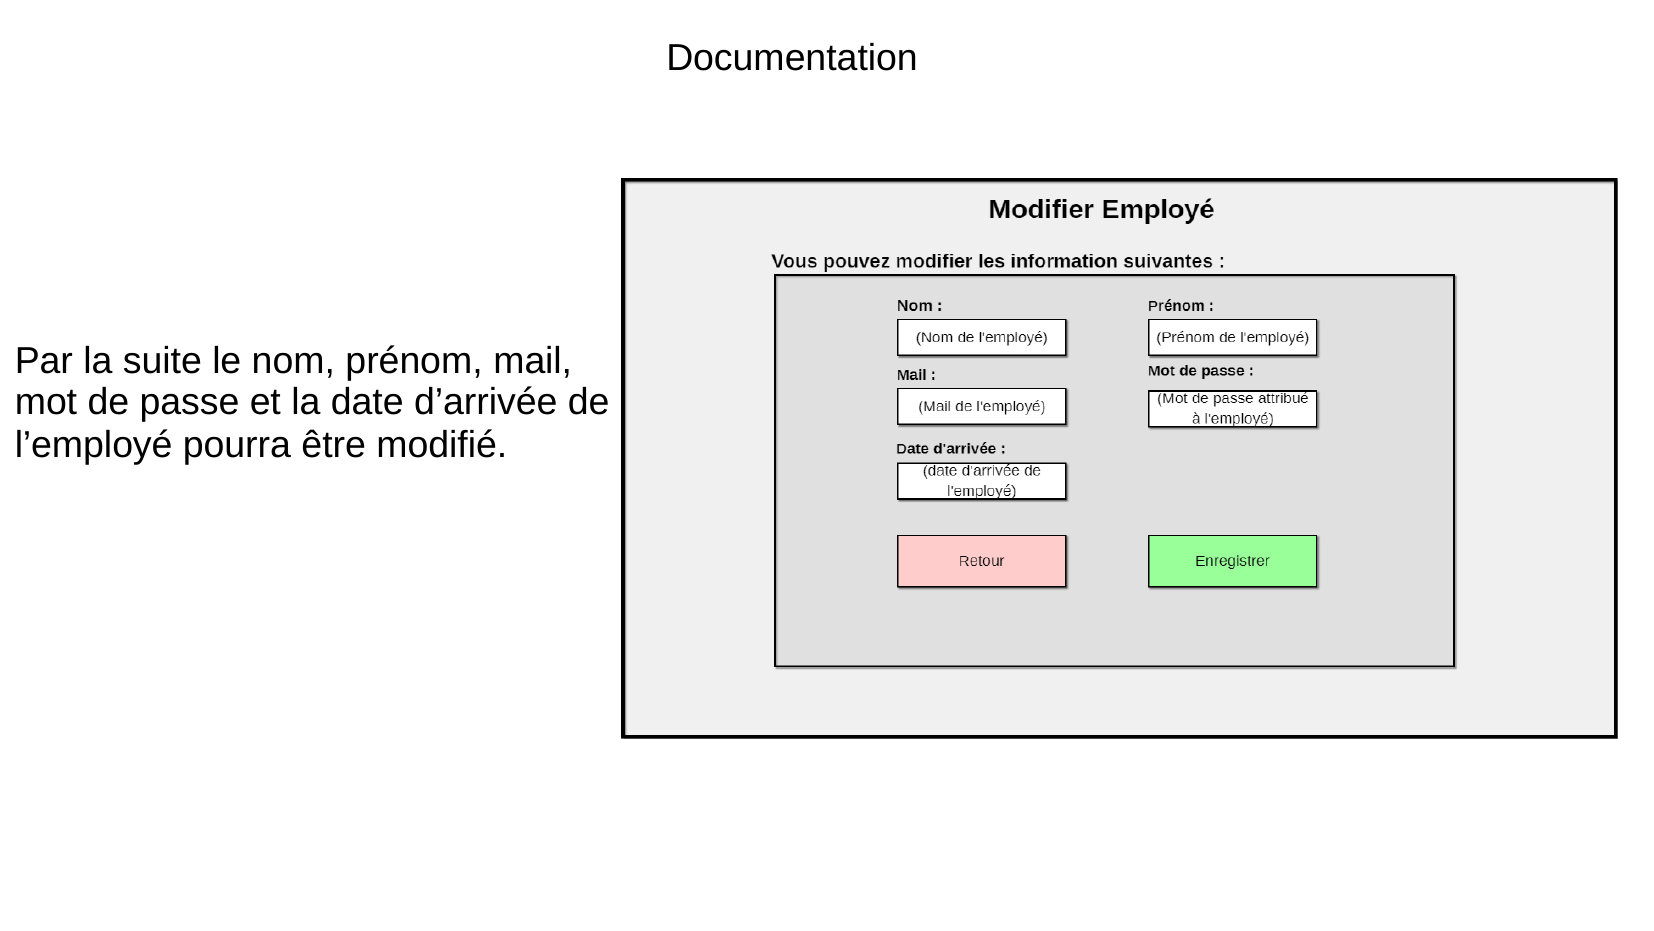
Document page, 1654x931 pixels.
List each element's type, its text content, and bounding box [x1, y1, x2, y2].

text_box Documentation [59, 29, 1536, 87]
text_box Par la suite le nom, prénom, mail, mot de passe et la date d’arrivée de l’employé pourra être modifié. [0, 331, 650, 473]
picture [620, 177, 1618, 739]
